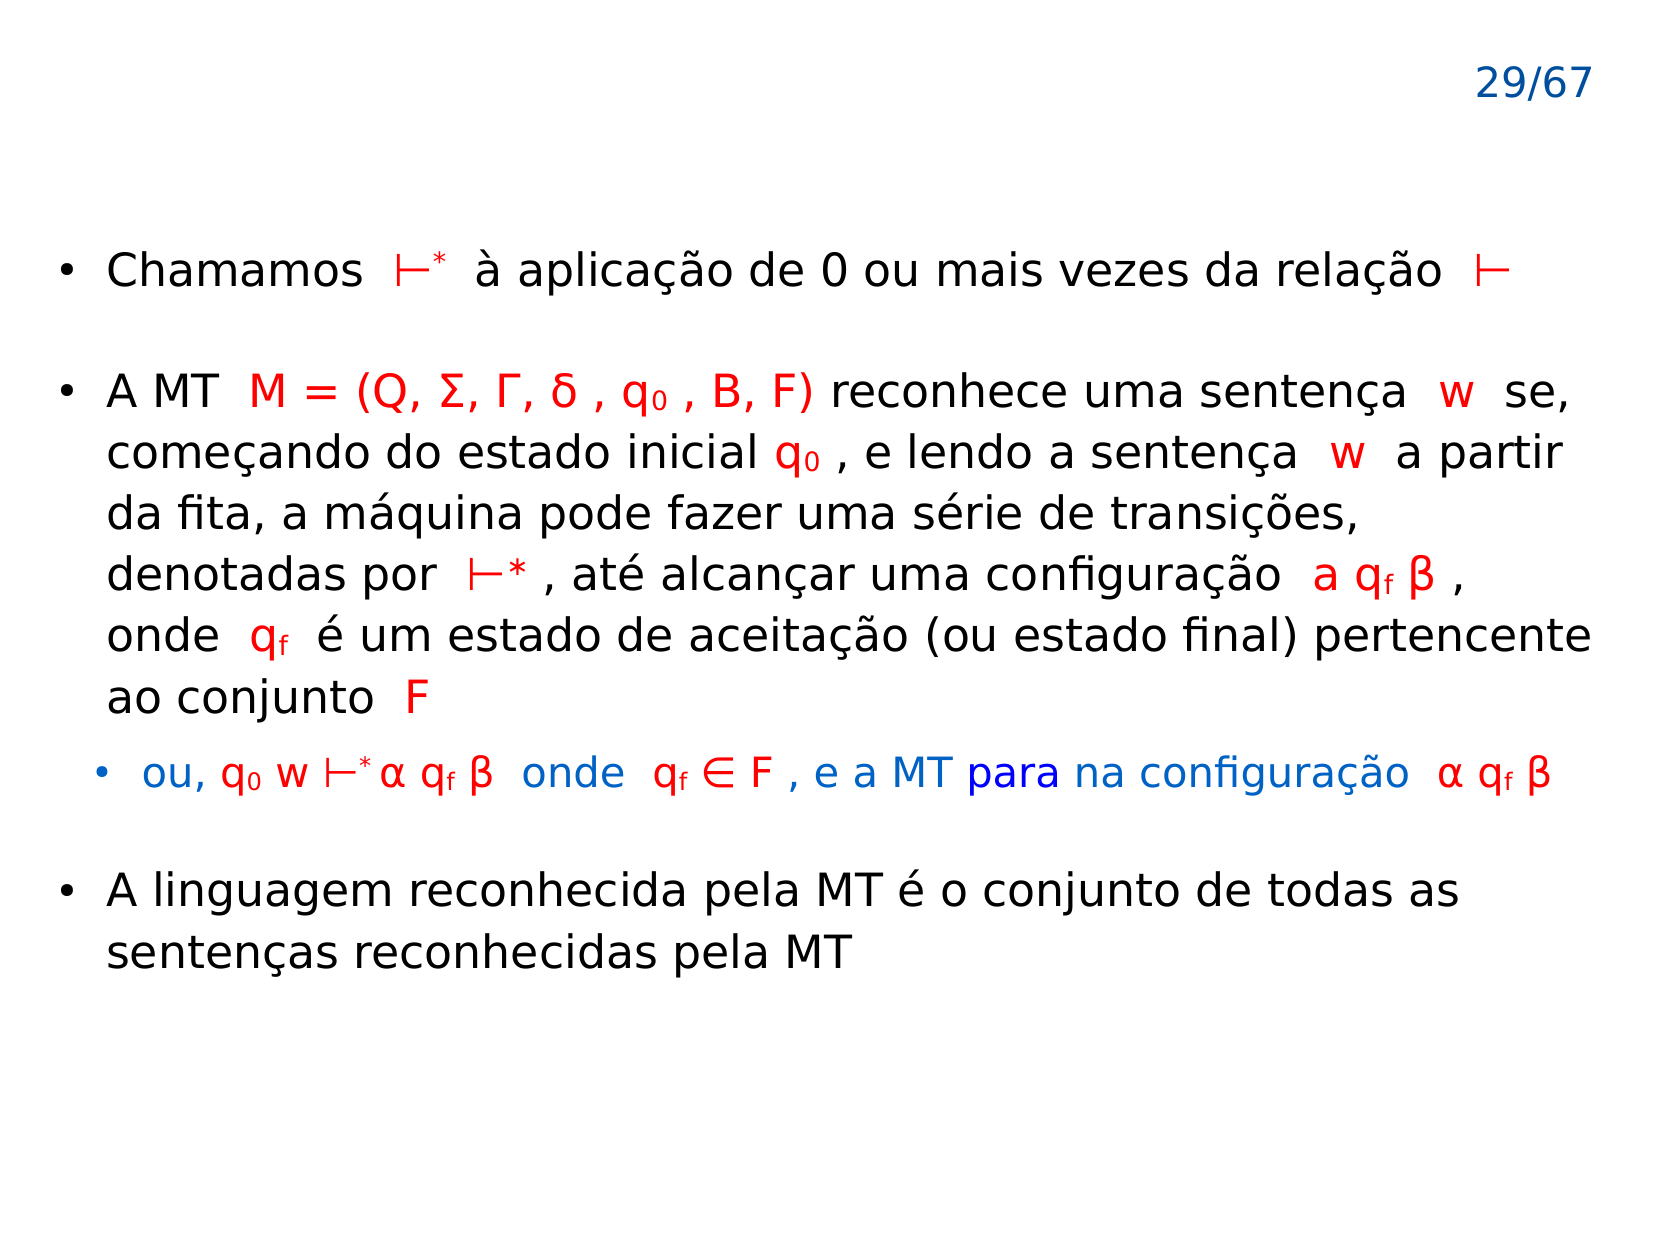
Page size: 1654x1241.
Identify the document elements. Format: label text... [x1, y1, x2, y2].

list Chamamos ⊢* à aplicação de 0 ou mais vezes da relação ⊢ A MT M = (Q, Σ, Γ, δ , q0 , B, F) reconhece uma sentença w se, começando do estado inicial q0 , e lendo a sentença w a partir da fita, a máquina pode fazer uma série de transições, denotadas por ⊢∗ , até alcançar uma configuração a qf β , onde qf é um estado de aceitação (ou estado final) pertencente ao conjunto F ou, q0 w ⊢* α qf β onde qf ∈ F , e a MT para na configuração α qf β A linguagem reconhecida pela MT é o conjunto de todas as sentenças reconhecidas pela MT [59, 236, 1595, 1211]
